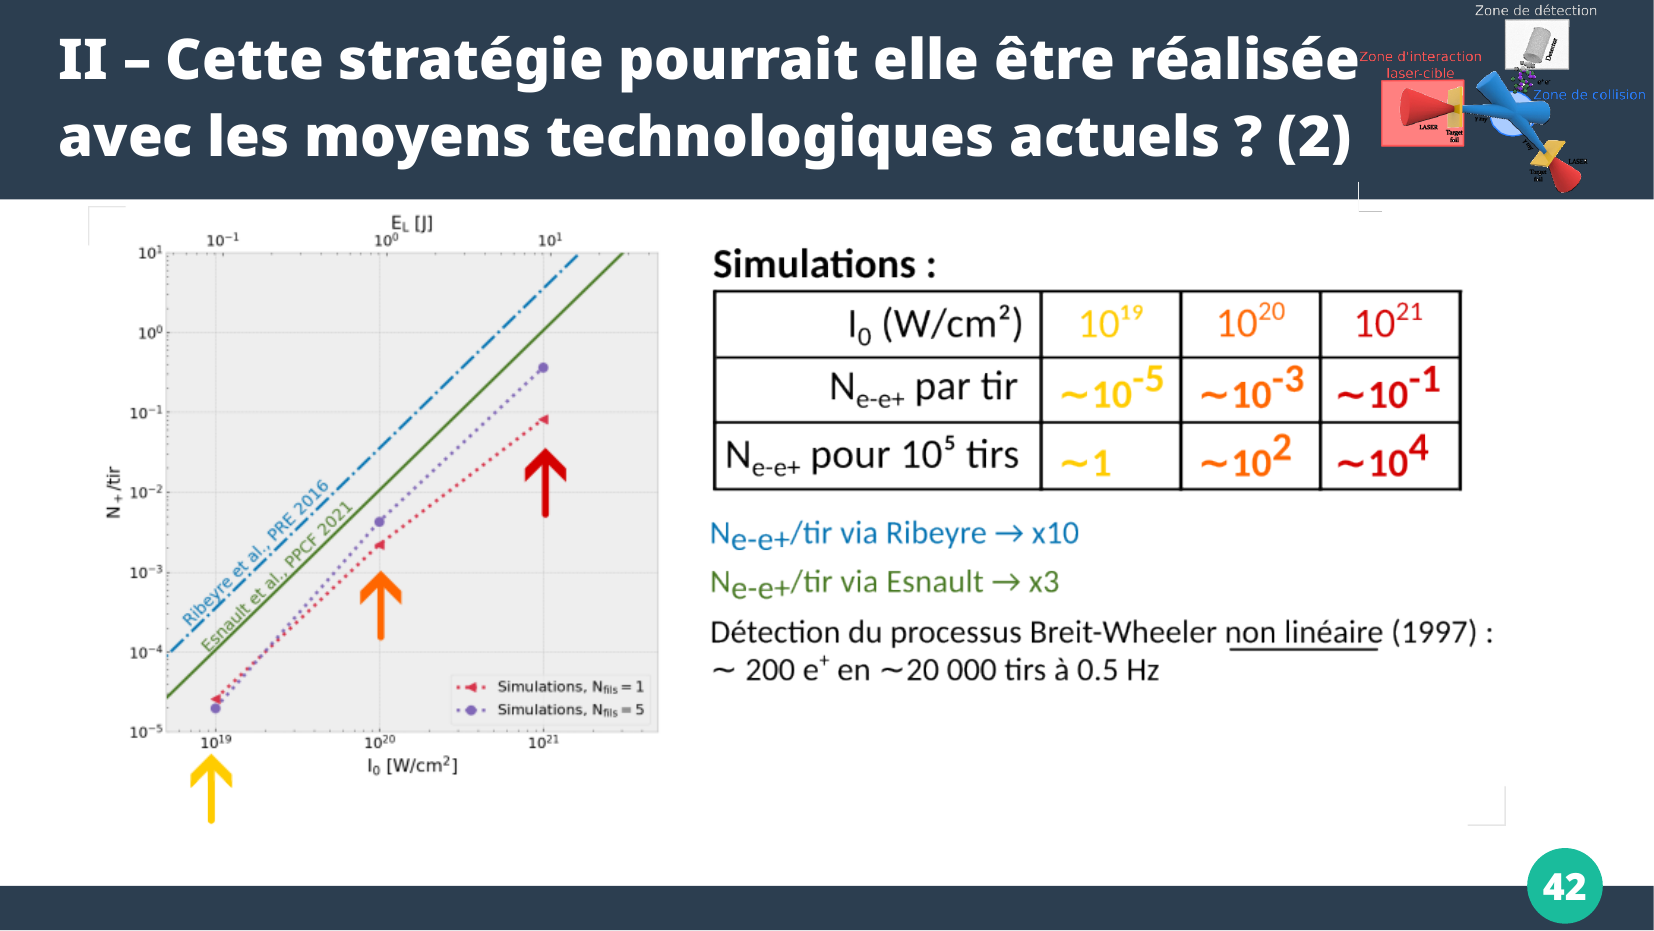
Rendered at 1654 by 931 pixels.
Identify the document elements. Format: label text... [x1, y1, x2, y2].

title II – Cette stratégie pourrait elle être réalisée avec les moyens technologiques actuels ? (2) [59, 37, 1358, 155]
picture [88, 0, 1654, 826]
